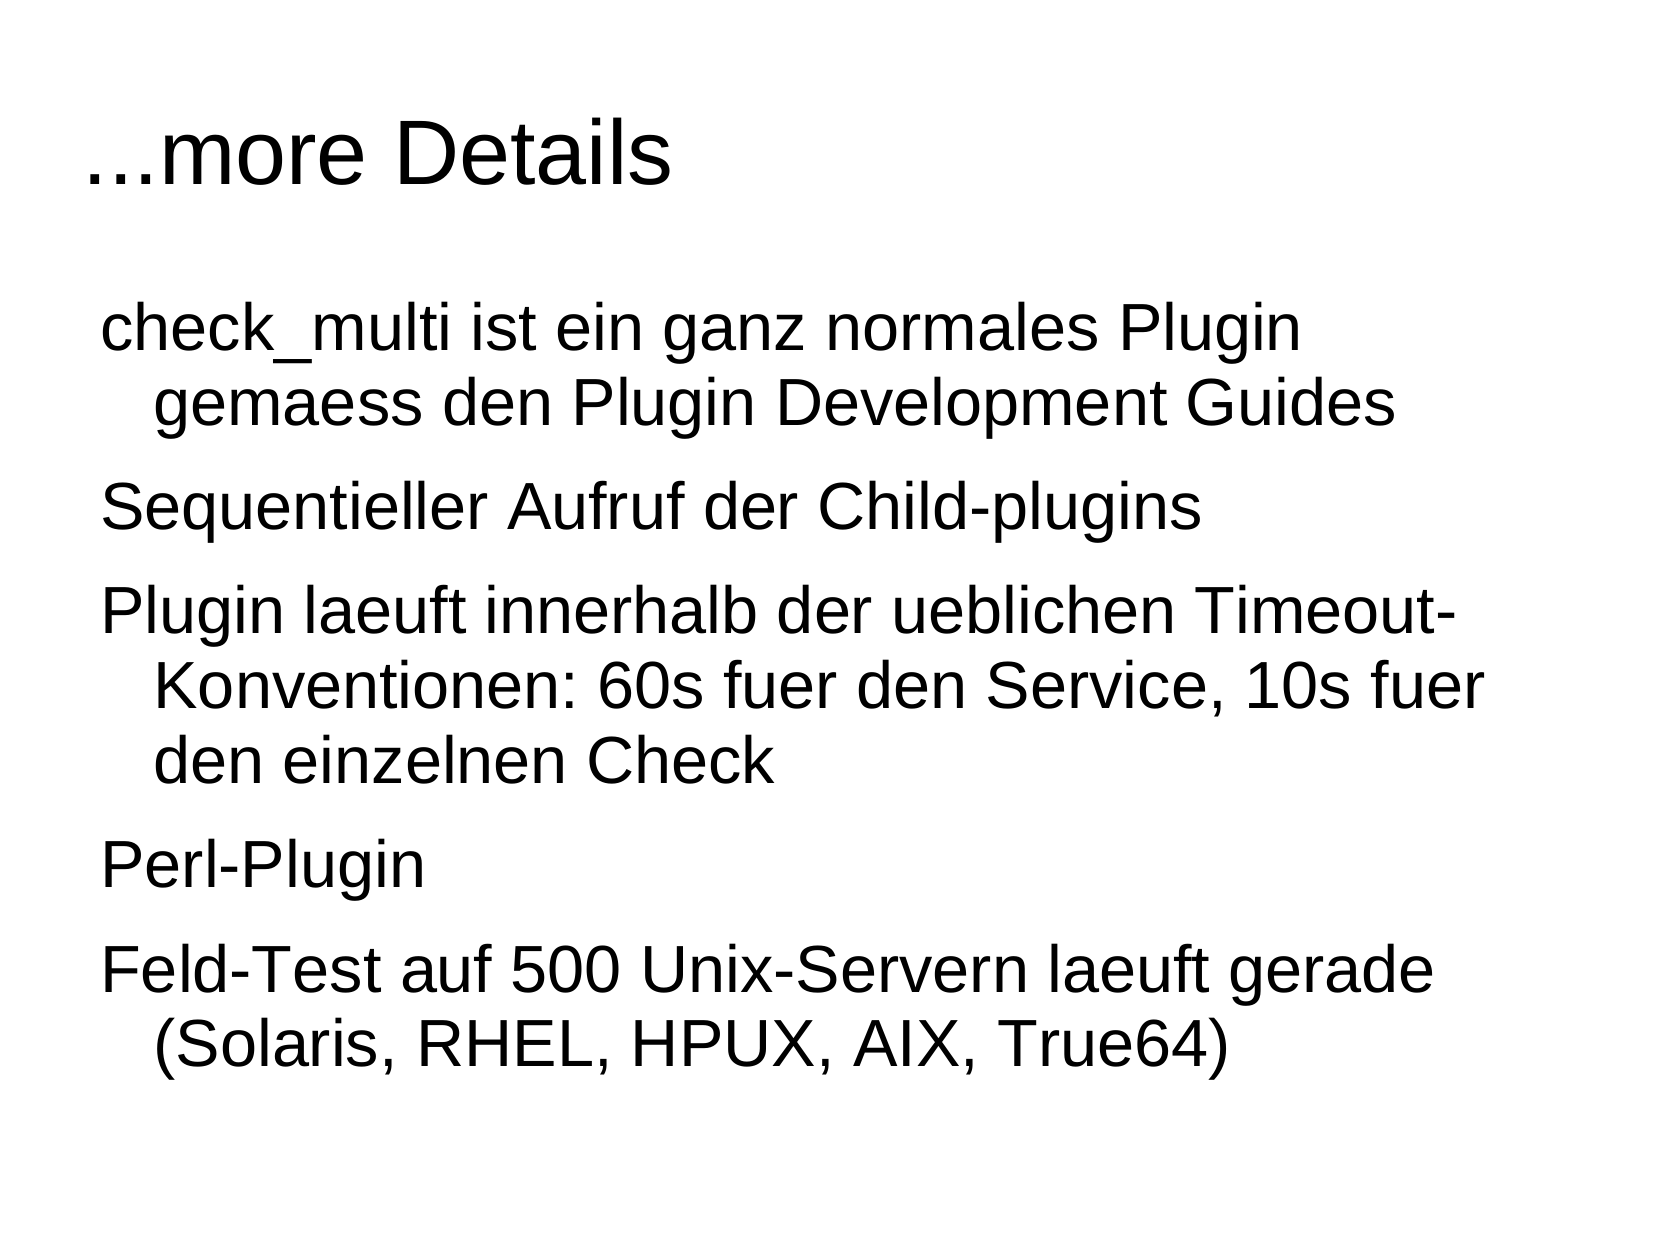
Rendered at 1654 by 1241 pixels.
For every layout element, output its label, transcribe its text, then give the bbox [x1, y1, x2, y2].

list check_multi ist ein ganz normales Plugin gemaess den Plugin Development Guides Sequentieller Aufruf der Child-plugins Plugin laeuft innerhalb der ueblichen Timeout-Konventionen: 60s fuer den Service, 10s fuer den einzelnen Check Perl-Plugin Feld-Test auf 500 Unix-Servern laeuft gerade (Solaris, RHEL, HPUX, AIX, True64) [82, 290, 1571, 1109]
title ...more Details [82, 49, 1571, 257]
